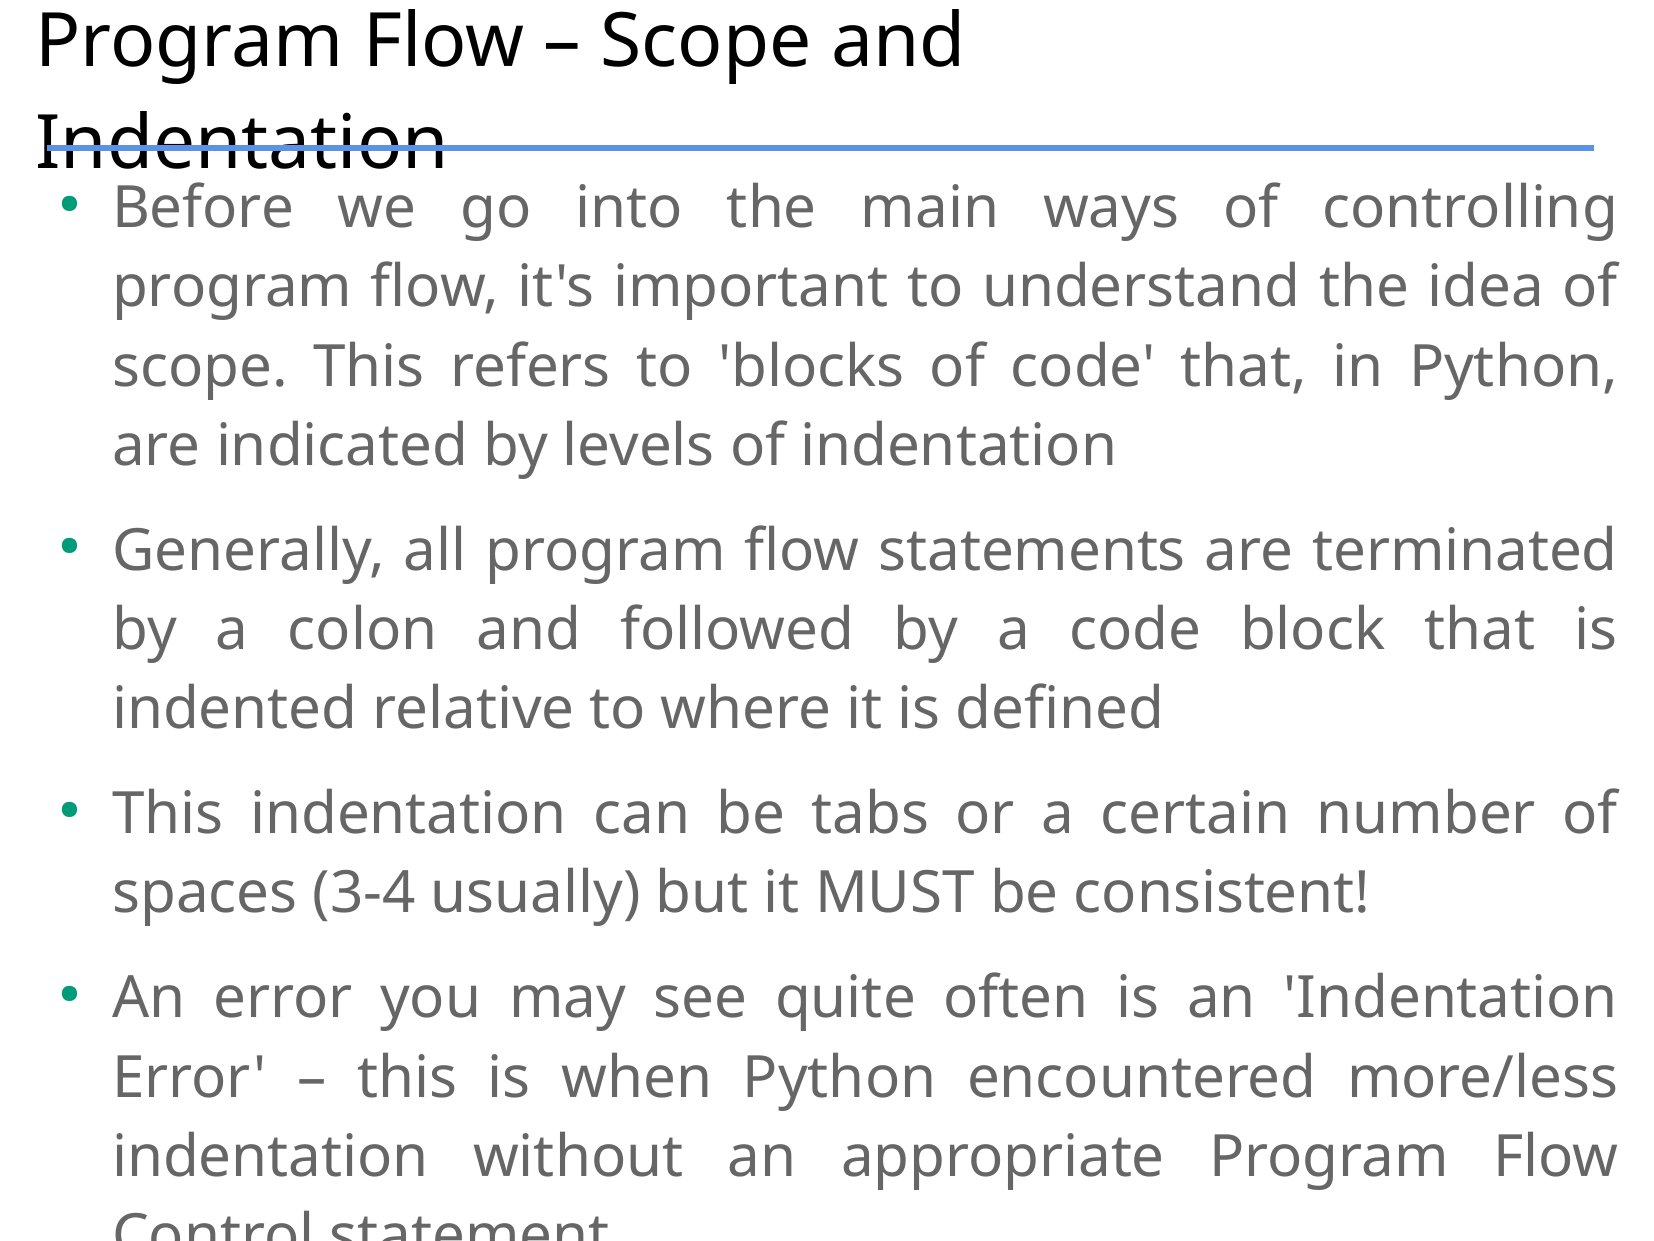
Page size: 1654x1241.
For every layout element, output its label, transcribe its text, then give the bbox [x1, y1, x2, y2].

title Program Flow – Scope and Indentation [35, 29, 1217, 148]
list Before we go into the main ways of controlling program flow, it's important to understand the idea of scope. This refers to 'blocks of code' that, in Python, are indicated by levels of indentation Generally, all program flow statements are terminated by a colon and followed by a code block that is indented relative to where it is defined This indentation can be tabs or a certain number of spaces (3-4 usually) but it MUST be consistent! An error you may see quite often is an 'Indentation Error' – this is when Python encountered more/less indentation without an appropriate Program Flow Control statement [41, 165, 1619, 1170]
